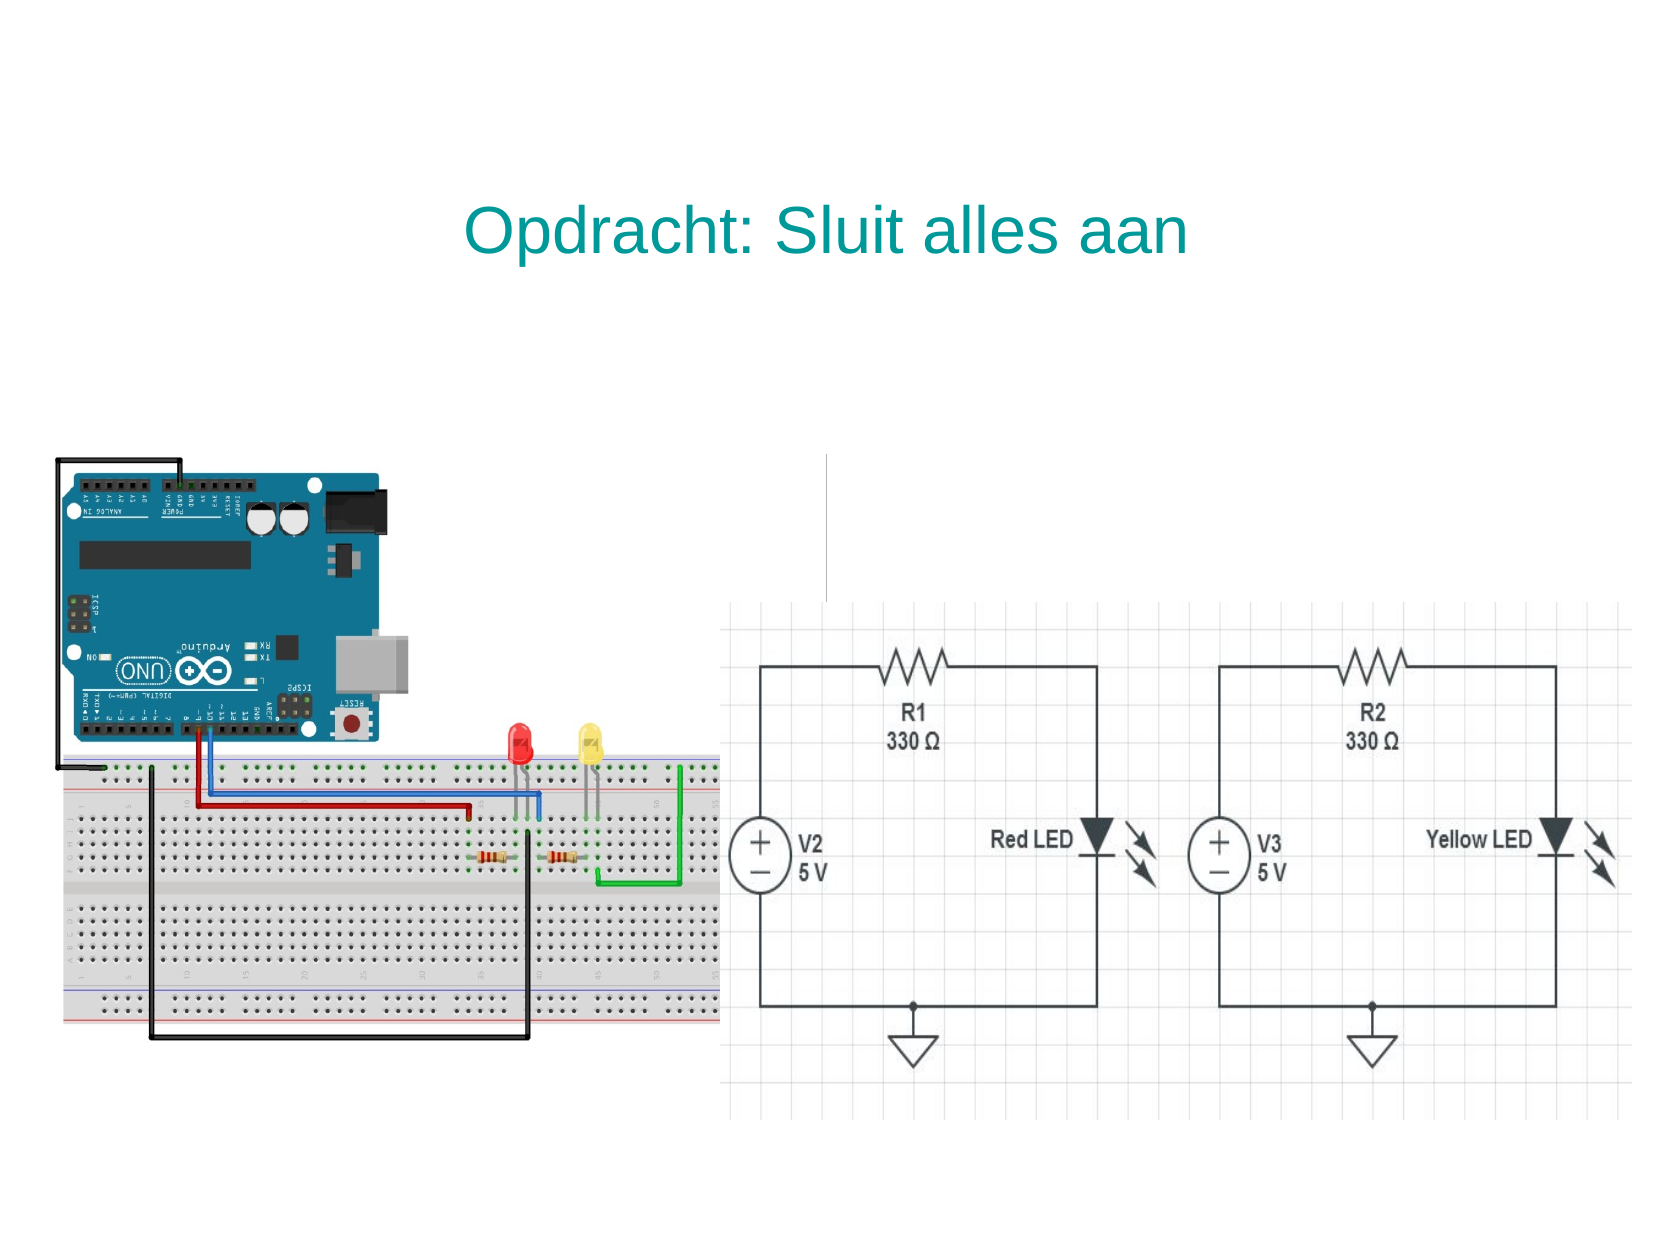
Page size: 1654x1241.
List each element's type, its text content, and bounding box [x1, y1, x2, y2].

subtitle Opdracht: Sluit alles aan [82, 49, 1571, 602]
picture [52, 454, 1632, 1120]
